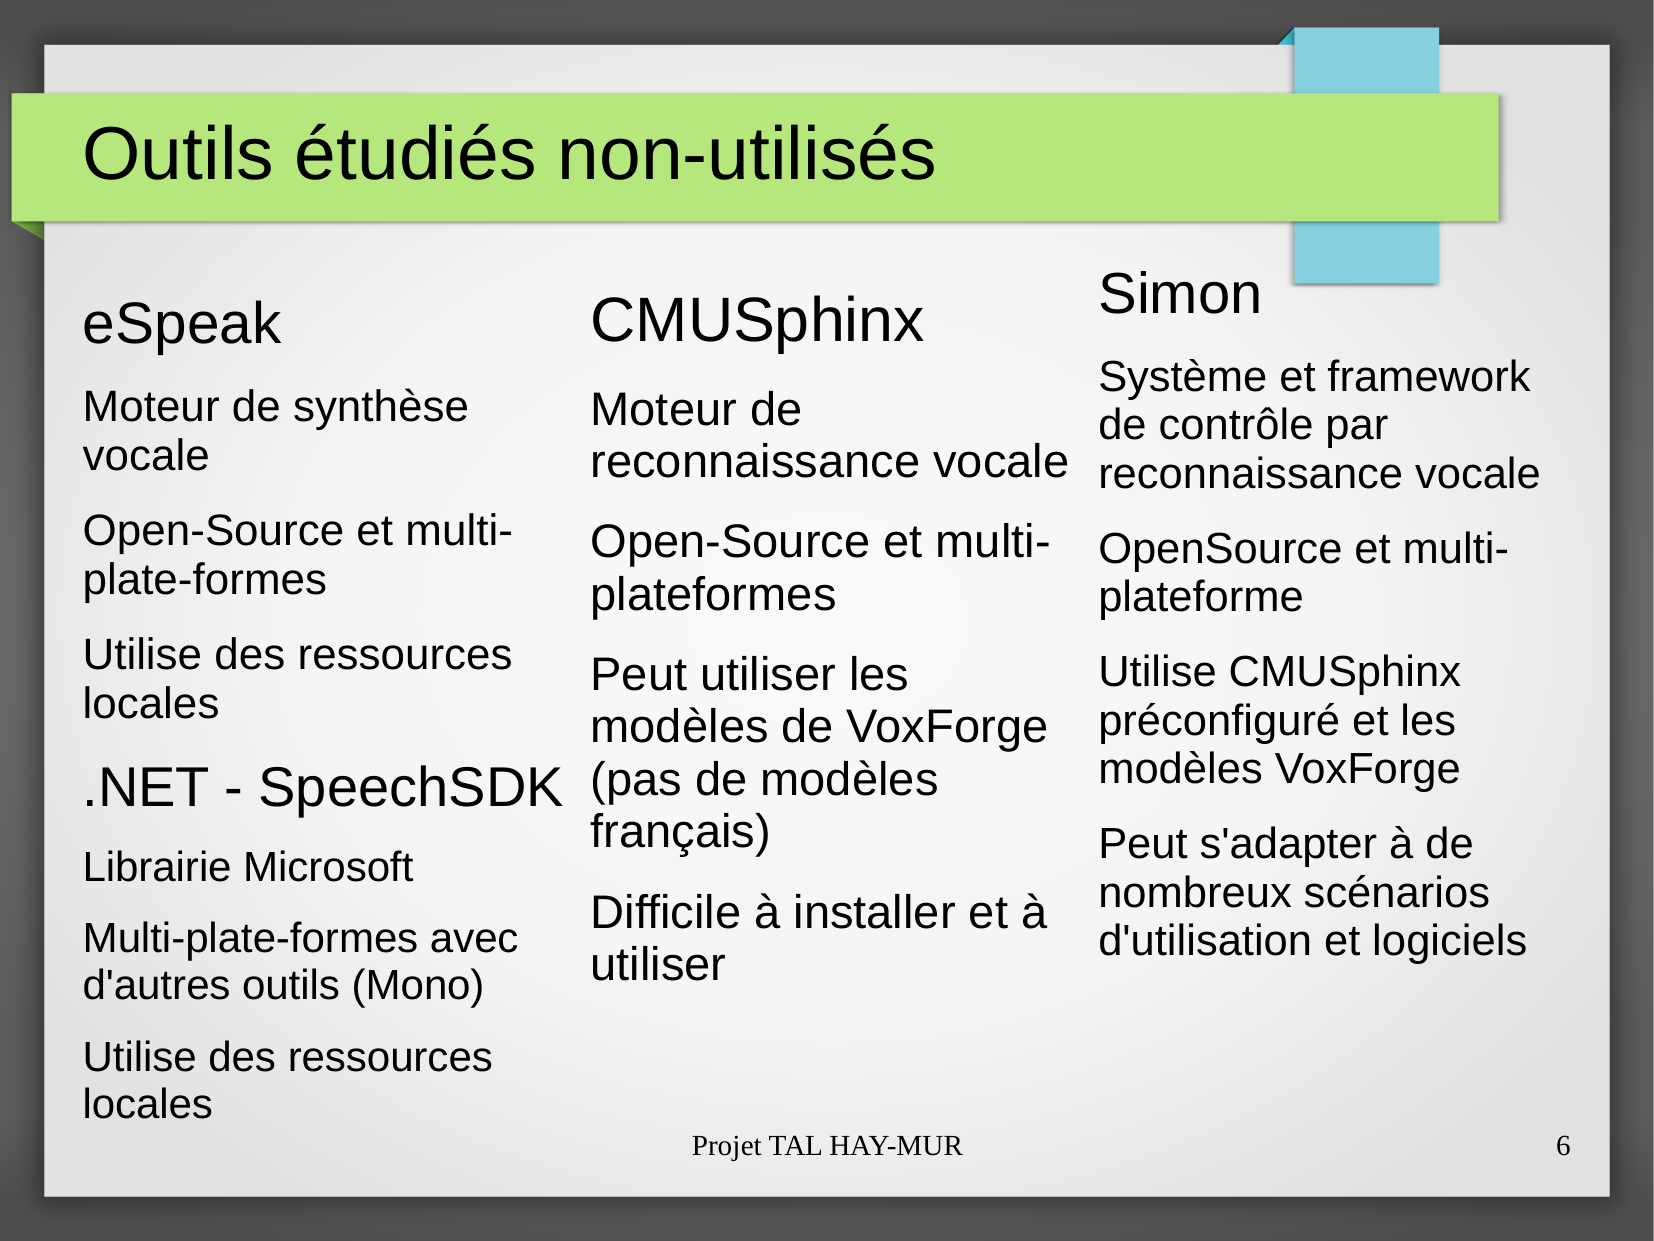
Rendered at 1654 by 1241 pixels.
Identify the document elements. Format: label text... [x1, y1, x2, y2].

list CMUSphinx Moteur de reconnaissance vocale Open-Source et multi-plateformes Peut utiliser les modèles de VoxForge (pas de modèles français) Difficile à installer et à utiliser [590, 284, 1075, 1004]
list eSpeak Moteur de synthèse vocale Open-Source et multi-plate-formes Utilise des ressources locales [82, 290, 567, 733]
list .NET - SpeechSDK Librairie Microsoft Multi-plate-formes avec d'autres outils (Mono) Utilise des ressources locales [82, 755, 567, 1134]
list Simon Système et framework de contrôle par reconnaissance vocale OpenSource et multi-plateforme Utilise CMUSphinx préconfiguré et les modèles VoxForge Peut s'adapter à de nombreux scénarios d'utilisation et logiciels [1098, 261, 1583, 981]
title Outils étudiés non-utilisés [82, 94, 1264, 213]
picture [0, 0, 1654, 1241]
